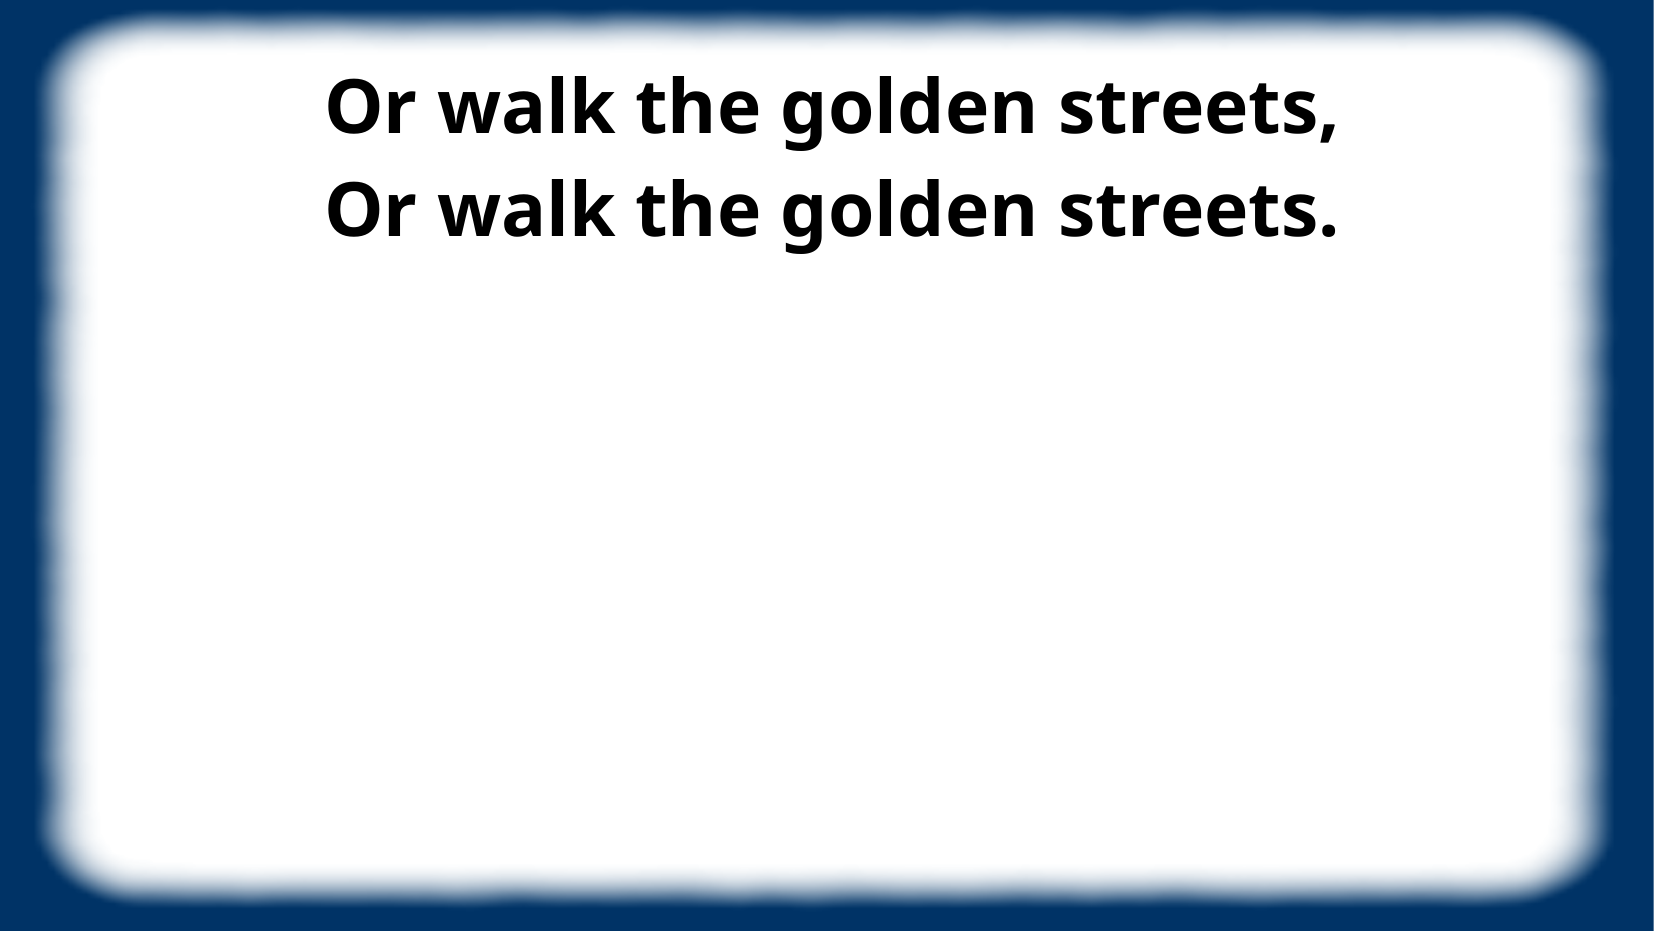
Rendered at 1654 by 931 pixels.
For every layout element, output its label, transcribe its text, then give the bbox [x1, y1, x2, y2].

picture [0, 0, 1654, 931]
title Or walk the golden streets, Or walk the golden streets. [135, 53, 1531, 301]
